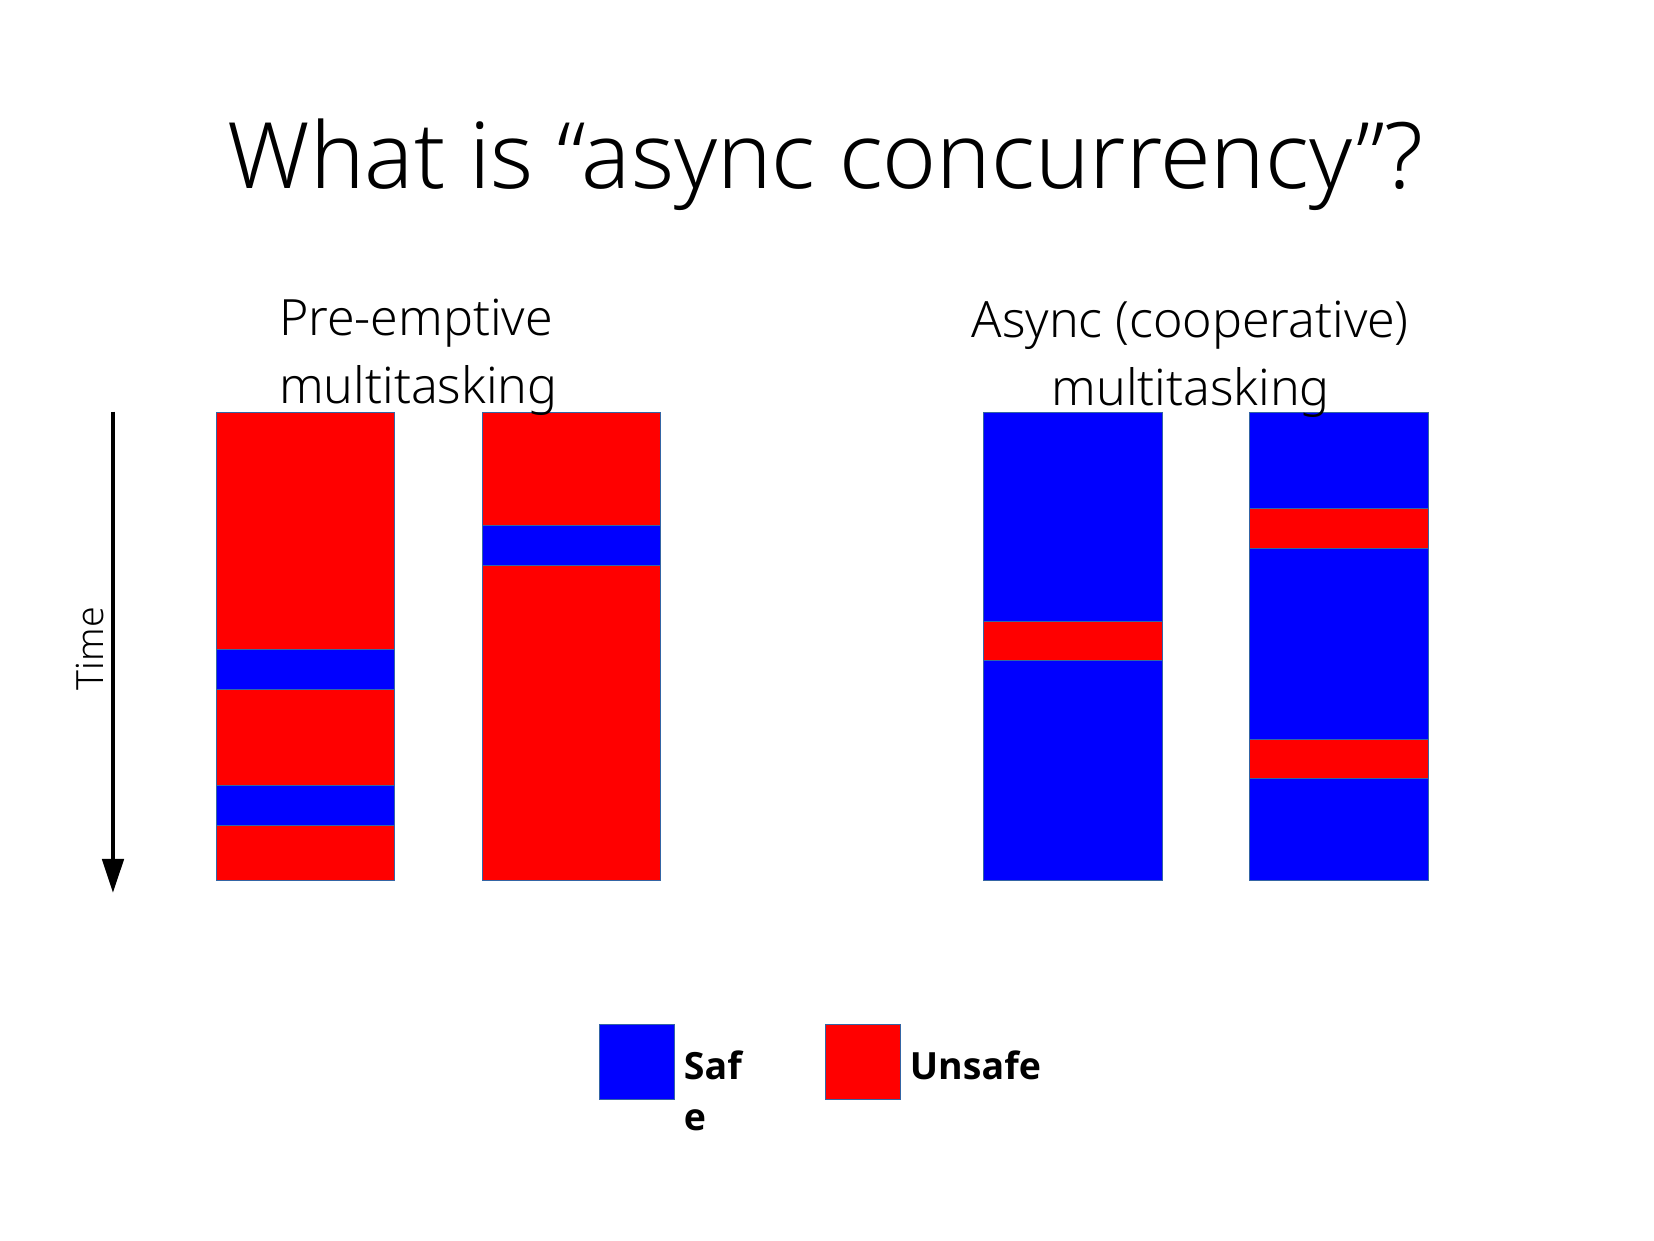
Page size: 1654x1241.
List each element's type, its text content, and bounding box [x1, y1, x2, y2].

text_box Safe [669, 1032, 778, 1093]
text_box [1249, 414, 1429, 881]
text_box Pre-emptive multitasking [264, 274, 603, 412]
text_box [599, 1024, 675, 1100]
text_box [216, 412, 395, 881]
text_box Time [55, 582, 117, 705]
text_box Unsafe [895, 1032, 1059, 1097]
text_box [825, 1024, 901, 1100]
text_box [983, 414, 1163, 881]
title What is “async concurrency”? [82, 49, 1571, 257]
text_box [482, 412, 661, 881]
text_box Async (cooperative) multitasking [957, 276, 1462, 414]
